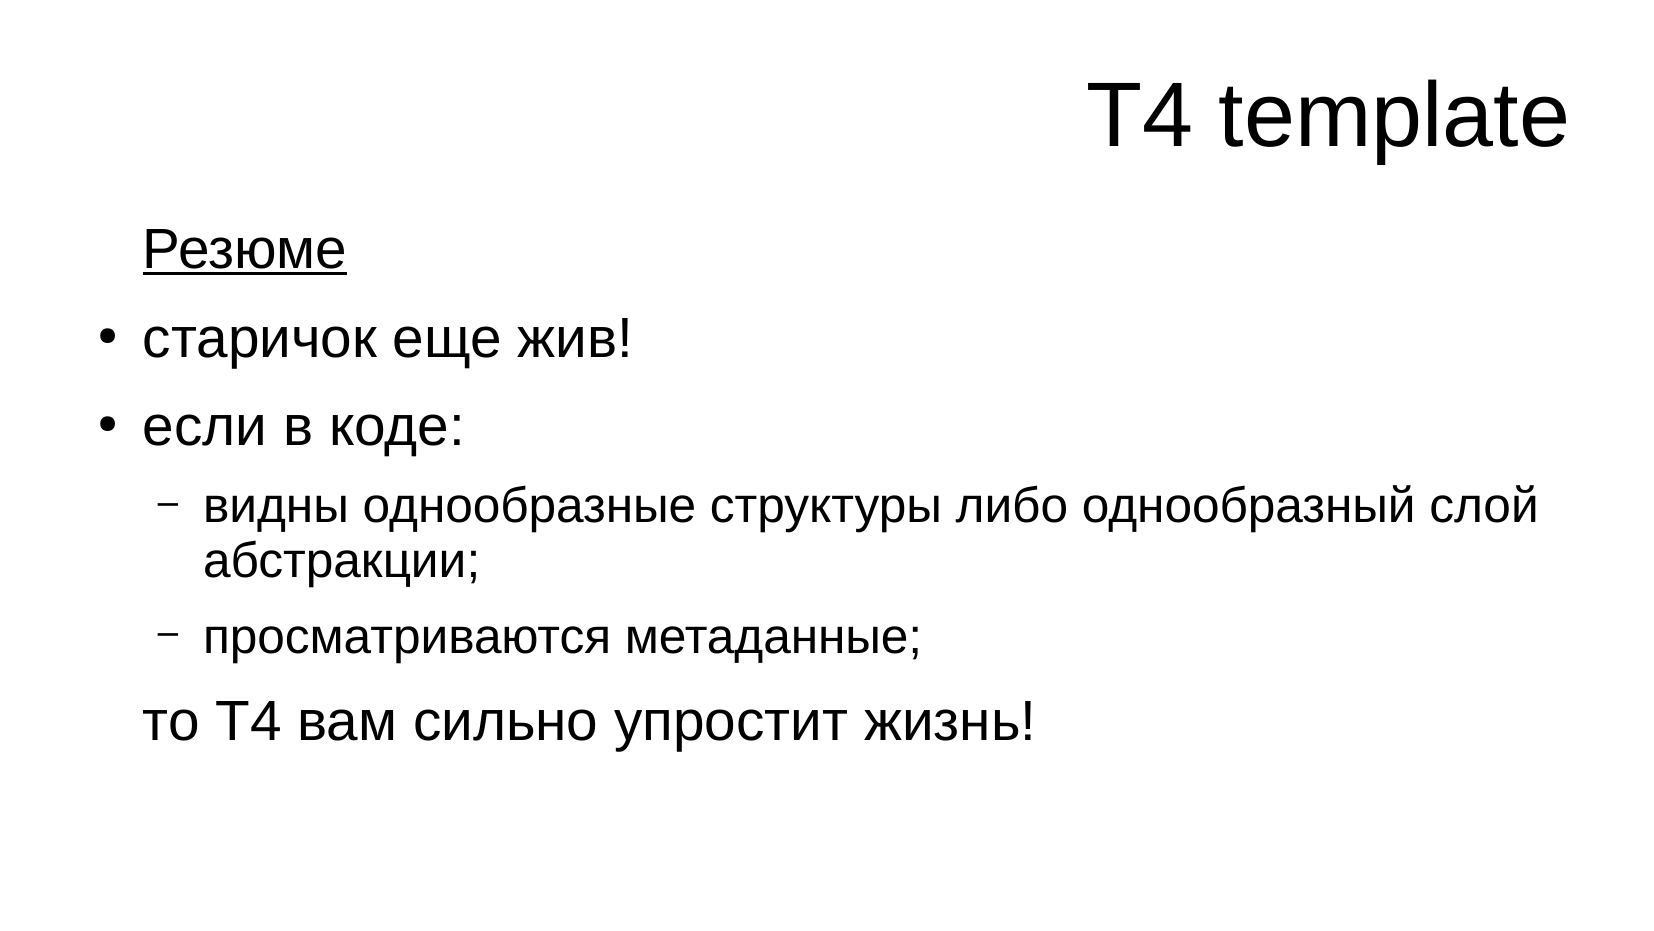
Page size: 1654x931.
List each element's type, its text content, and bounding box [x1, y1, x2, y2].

list Резюме старичок еще жив! если в коде: видны однообразные структуры либо однообразный слой абстракции; просматриваются метаданные; то T4 вам сильно упростит жизнь! [82, 217, 1571, 758]
title T4 template [82, 37, 1571, 193]
